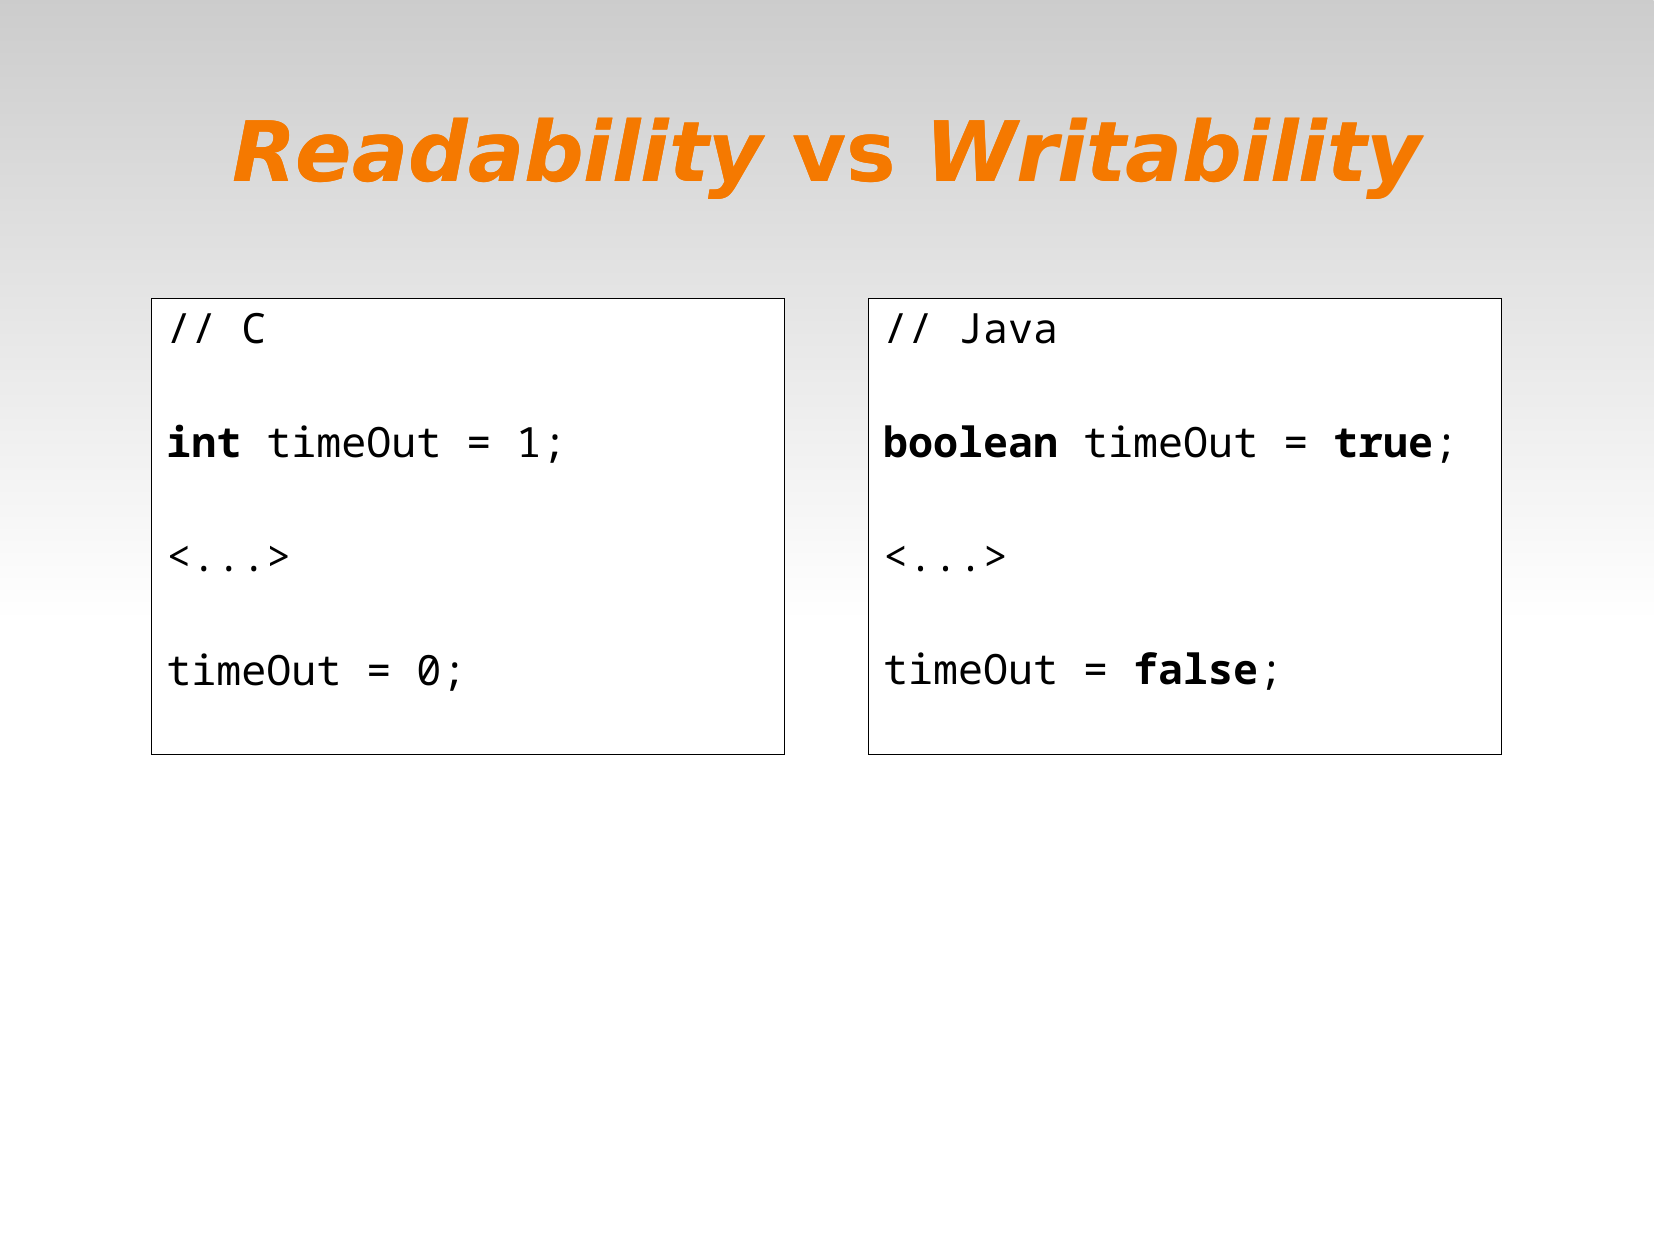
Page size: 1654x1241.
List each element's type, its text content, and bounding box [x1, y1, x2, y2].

text_box // Java boolean timeOut = true; <...> timeOut = false; [868, 330, 1502, 722]
text_box Readability vs Writability [82, 49, 1571, 257]
text_box // C int timeOut = 1; <...> timeOut = 0; [151, 332, 785, 722]
